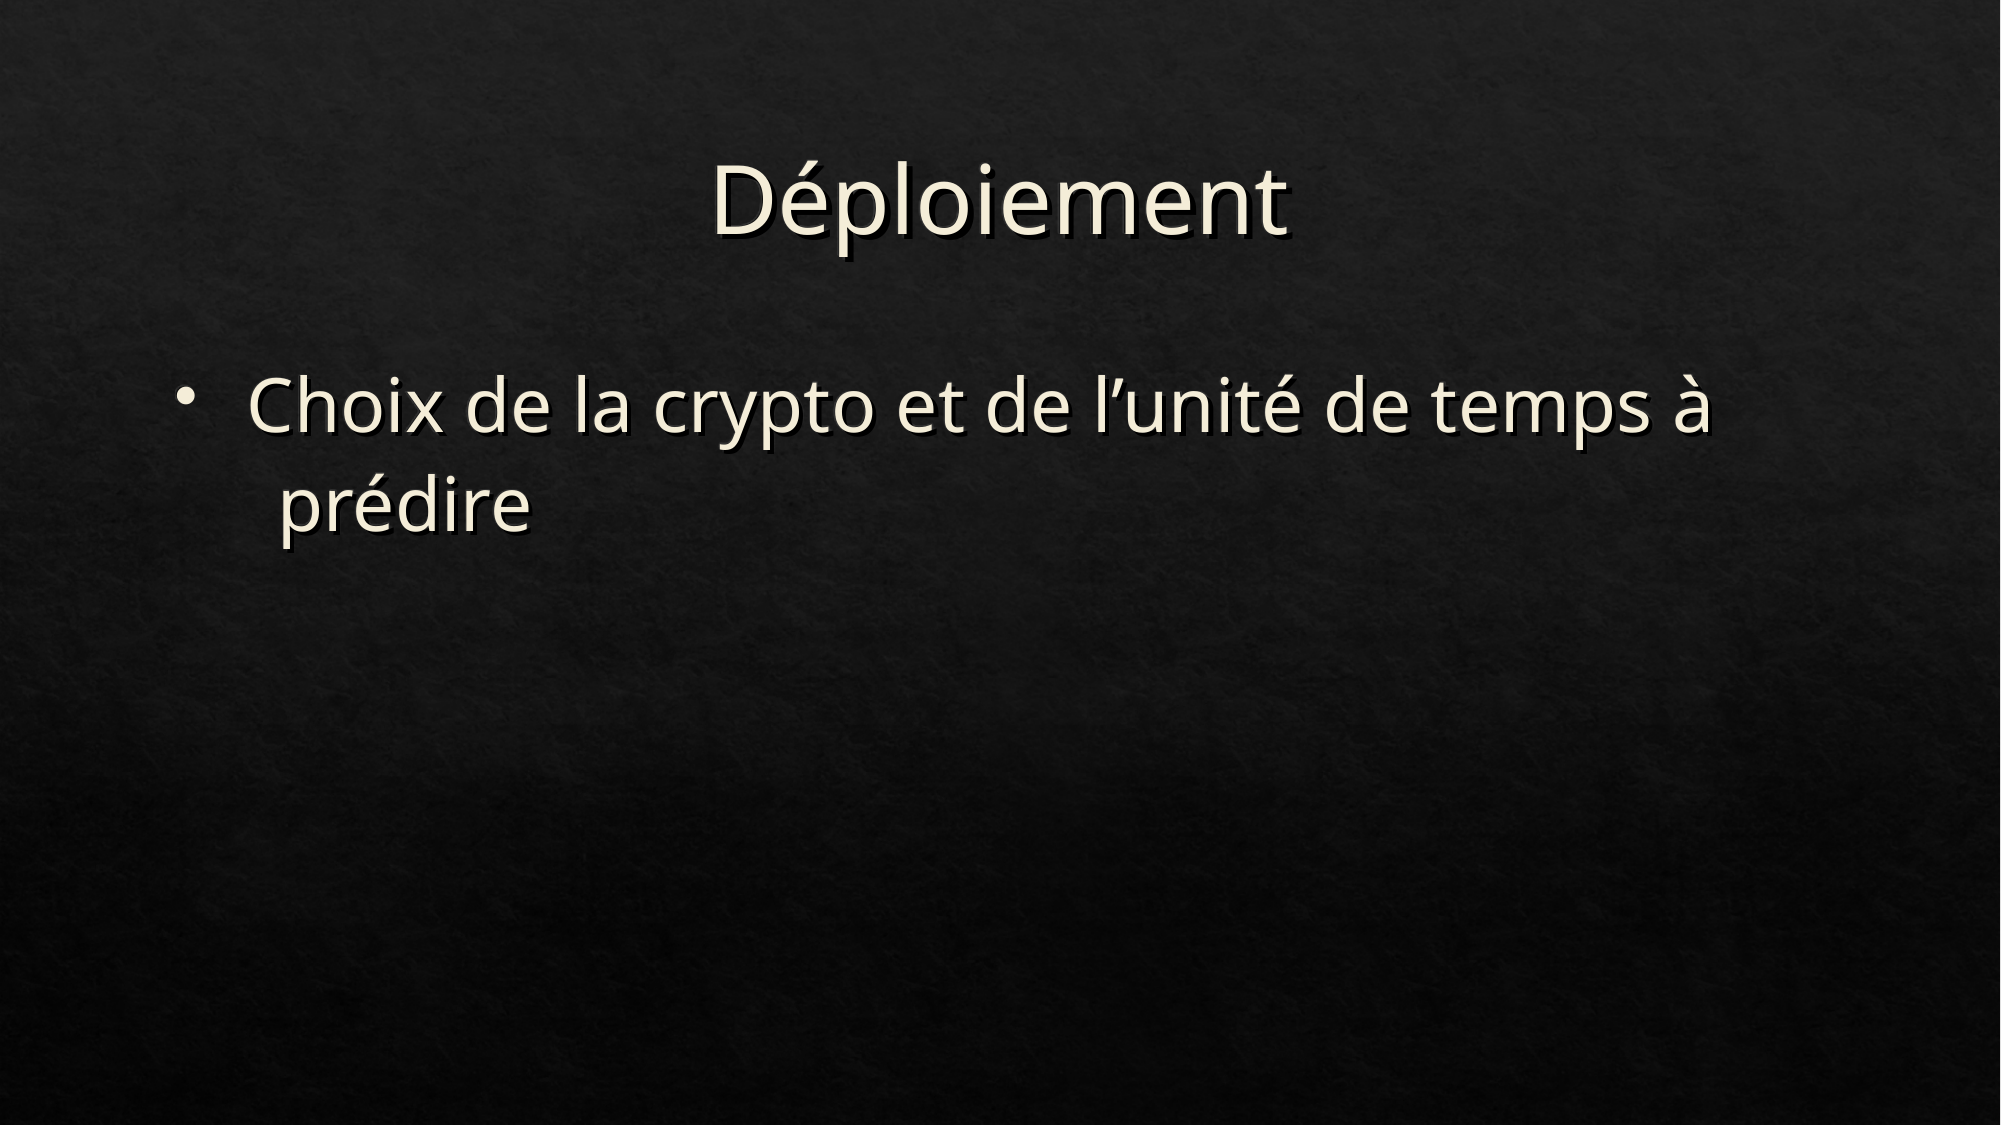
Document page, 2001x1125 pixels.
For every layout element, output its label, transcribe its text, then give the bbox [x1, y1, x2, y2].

list Choix de la crypto et de l’unité de temps à prédire [149, 340, 1849, 951]
title Déploiement [149, 99, 1849, 307]
